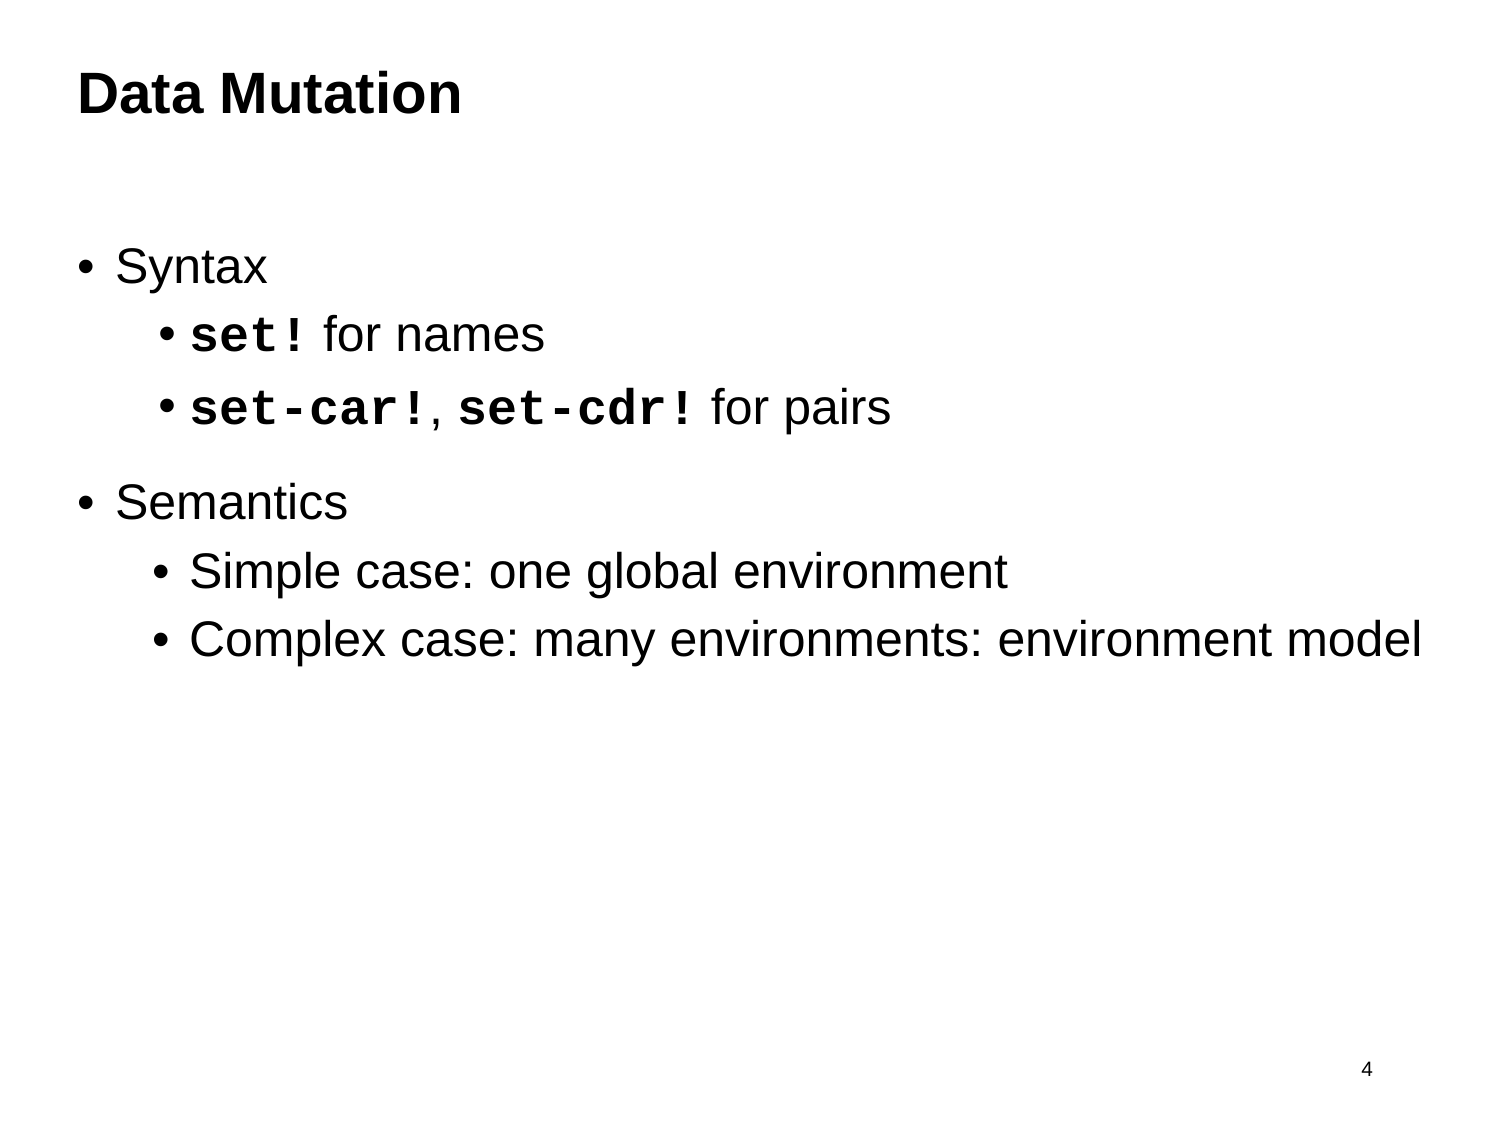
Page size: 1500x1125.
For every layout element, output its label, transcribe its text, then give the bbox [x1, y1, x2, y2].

title Data Mutation [62, 24, 1338, 162]
list Syntax set! for names set-car!, set-cdr! for pairs Semantics Simple case: one global environment Complex case: many environments: environment model [62, 162, 1450, 1000]
